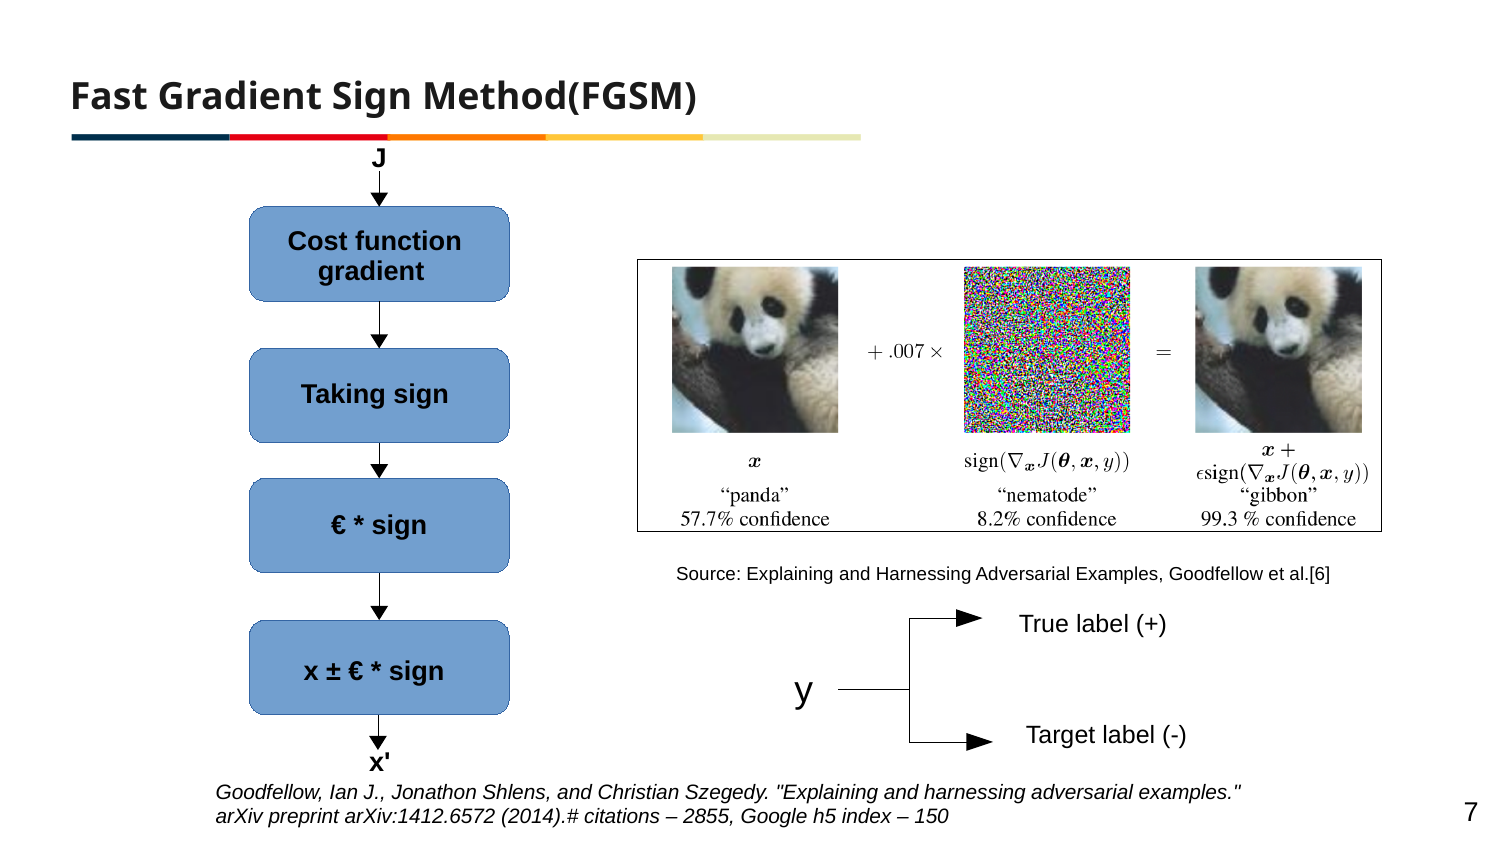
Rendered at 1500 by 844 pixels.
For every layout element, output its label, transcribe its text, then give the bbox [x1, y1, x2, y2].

text_box [249, 348, 510, 443]
text_box [249, 206, 509, 302]
picture [71, 130, 875, 142]
picture [637, 259, 1382, 532]
text_box x' [354, 739, 426, 773]
text_box Taking sign [286, 371, 464, 417]
text_box Target label (-) [1011, 713, 1203, 756]
text_box € * sign [249, 478, 510, 573]
title Fast Gradient Sign Method(FGSM) [54, 56, 1317, 145]
text_box Cost function gradient [272, 218, 532, 294]
text_box Goodfellow, Ian J., Jonathon Shlens, and Christian Szegedy. "Explaining and harnessing adversarial examples." arXiv preprint arXiv:1412.6572 (2014).# citations – 2855, Google h5 index – 150 [200, 773, 1261, 835]
text_box x ± € * sign [249, 620, 510, 715]
text_box <number> [1403, 779, 1494, 844]
text_box Source: Explaining and Harnessing Adversarial Examples, Goodfellow et al.[6] [661, 554, 1359, 591]
text_box J [356, 135, 402, 181]
text_box y [779, 660, 839, 718]
text_box True label (+) [1003, 602, 1183, 646]
